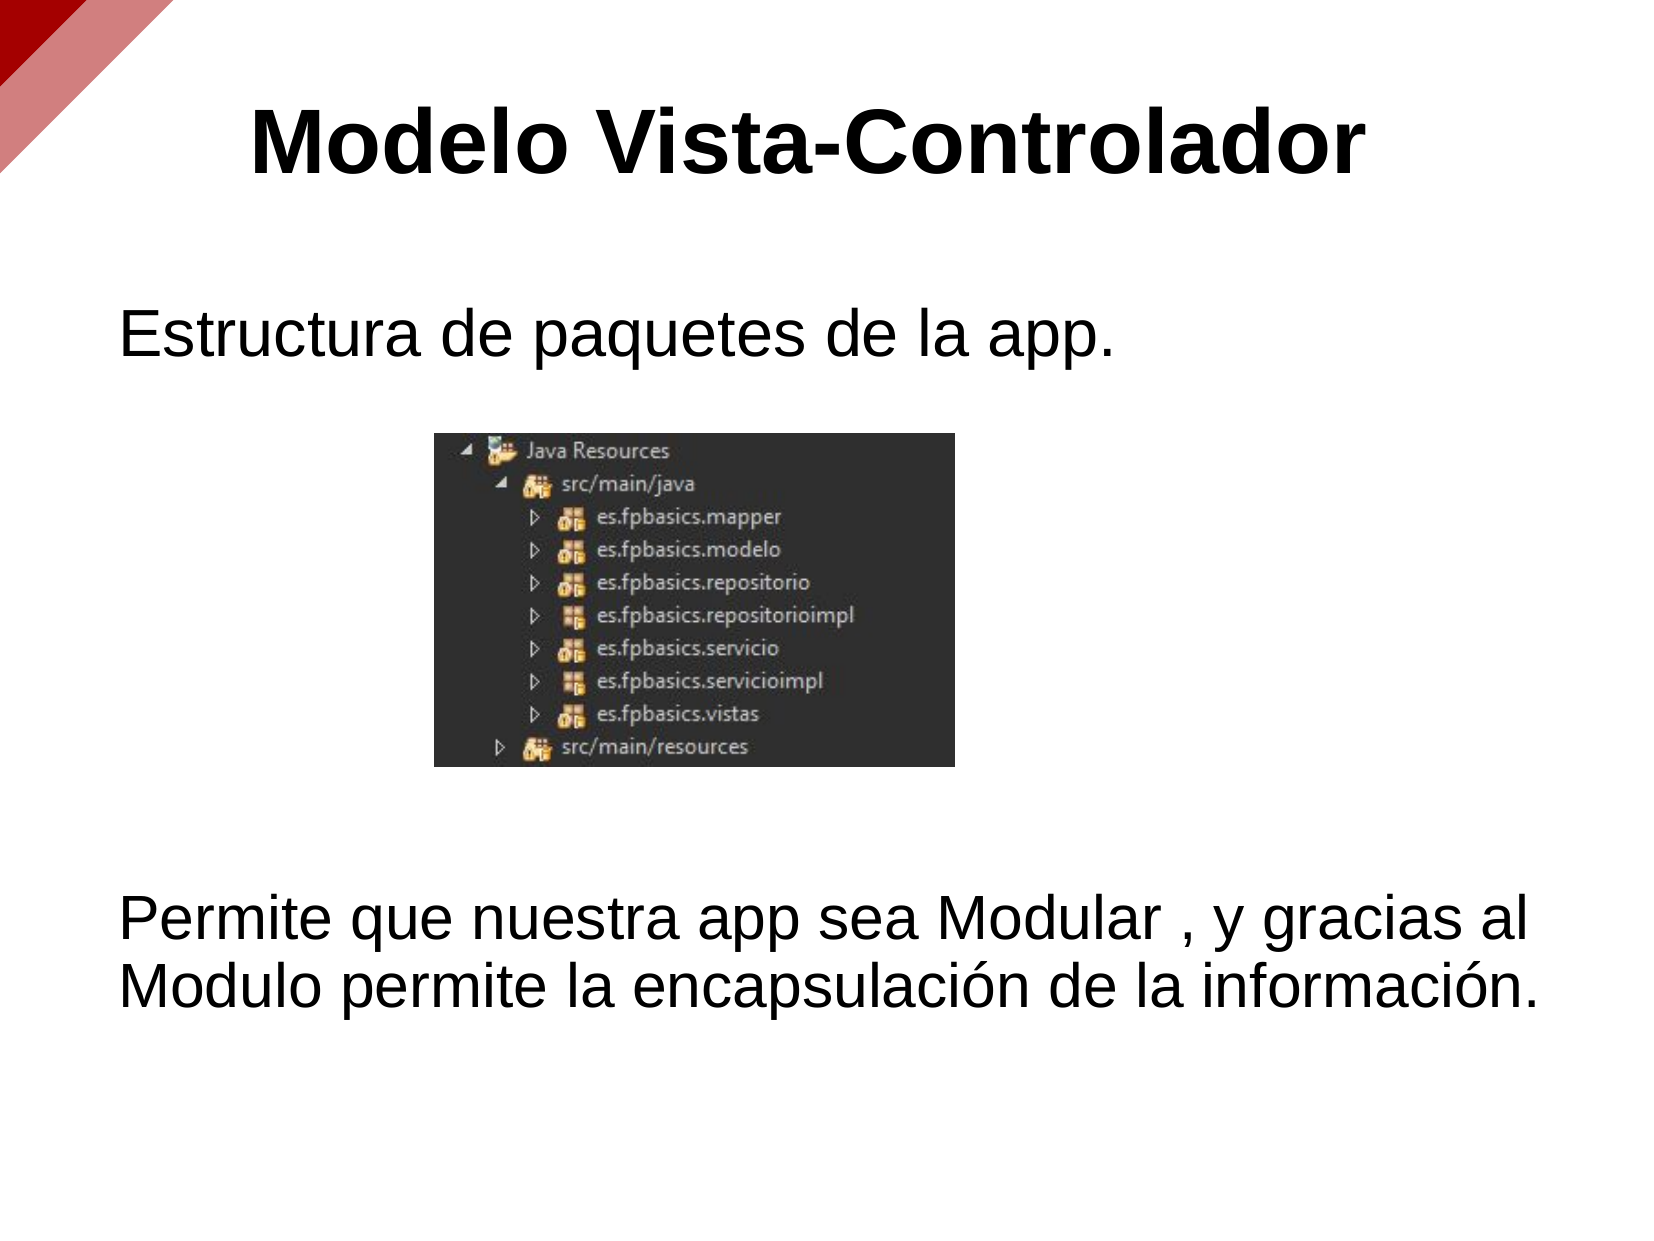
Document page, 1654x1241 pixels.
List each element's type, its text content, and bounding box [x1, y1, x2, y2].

picture [434, 442, 955, 767]
text_box Permite que nuestra app sea Modular , y gracias al Modulo permite la encapsulación de la información. [118, 885, 1620, 1109]
text_box Estructura de paquetes de la app. [118, 289, 1607, 442]
text_box Modelo Vista-Controlador [65, 32, 1554, 240]
